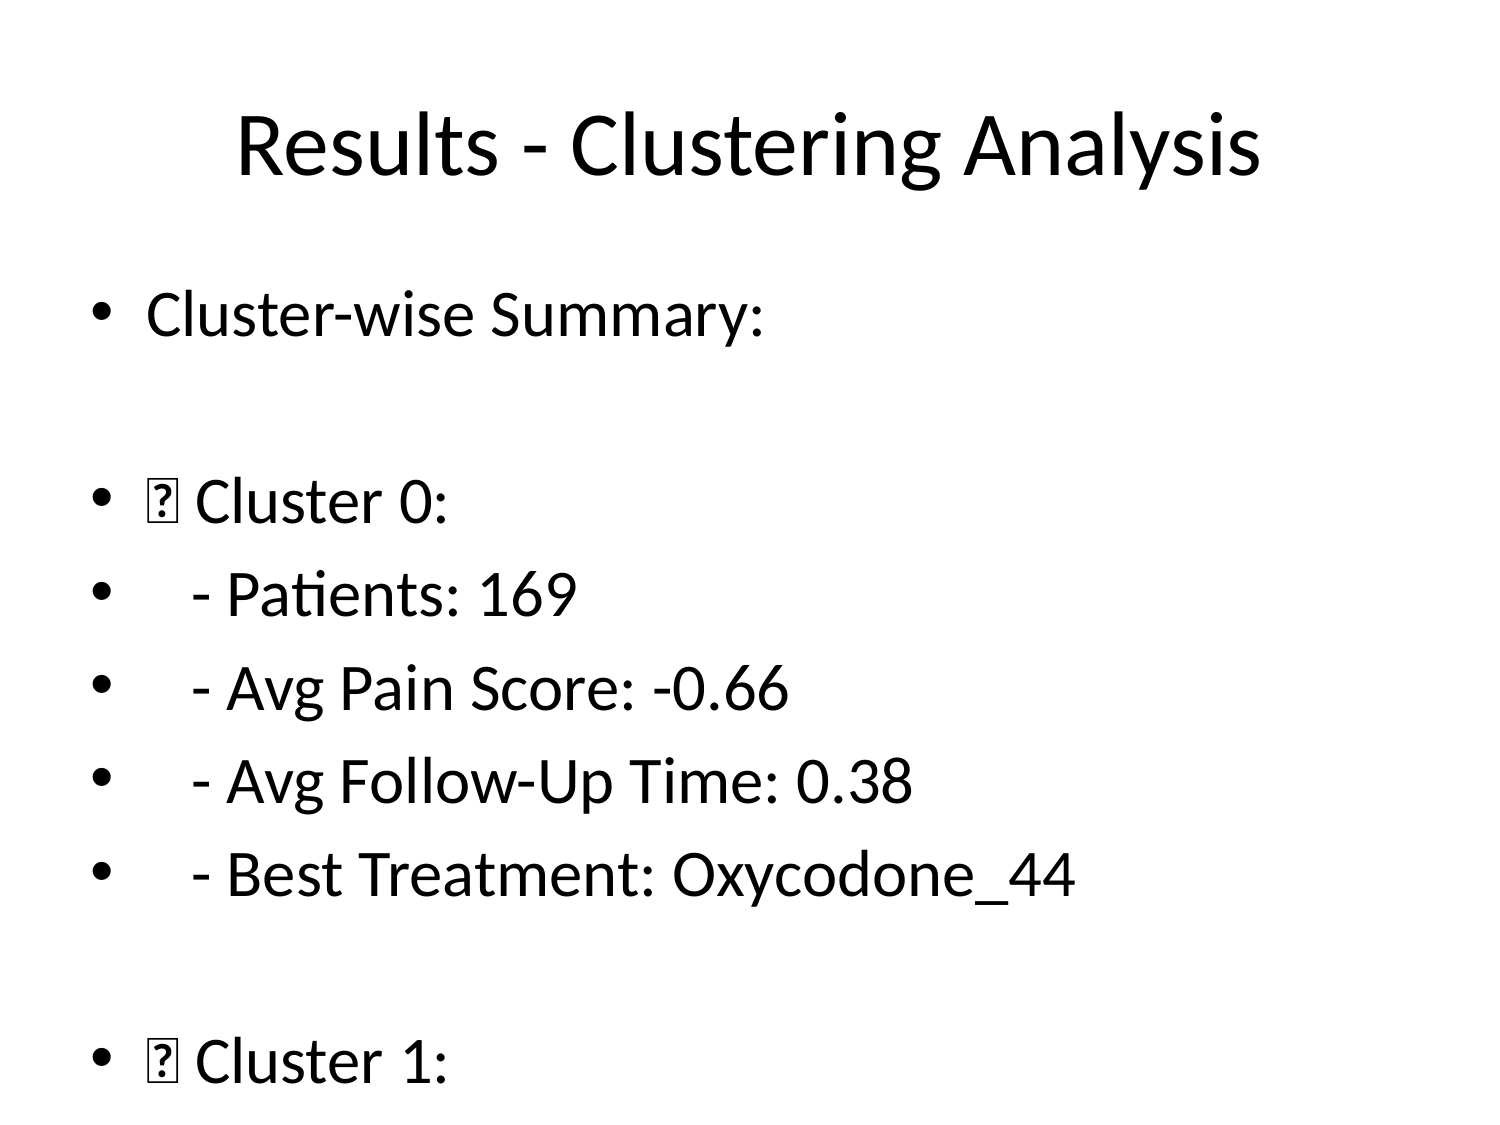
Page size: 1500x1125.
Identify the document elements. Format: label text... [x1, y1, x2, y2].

title Results - Clustering Analysis [75, 45, 1425, 233]
list Cluster-wise Summary: 🔹 Cluster 0: - Patients: 169 - Avg Pain Score: -0.66 - Avg Follow-Up Time: 0.38 - Best Treatment: Oxycodone_44 🔹 Cluster 1: - Patients: 113 - Avg Pain Score: 1.09 - Avg Follow-Up Time: -0.68 - Best Treatment: Duloxetine_90 🔹 Cluster 2: - Patients: 59 - Avg Pain Score: -0.20 - Avg Follow-Up Time: 0.20 - Best Treatment: Lumiracoxib_400 [75, 262, 1425, 1005]
